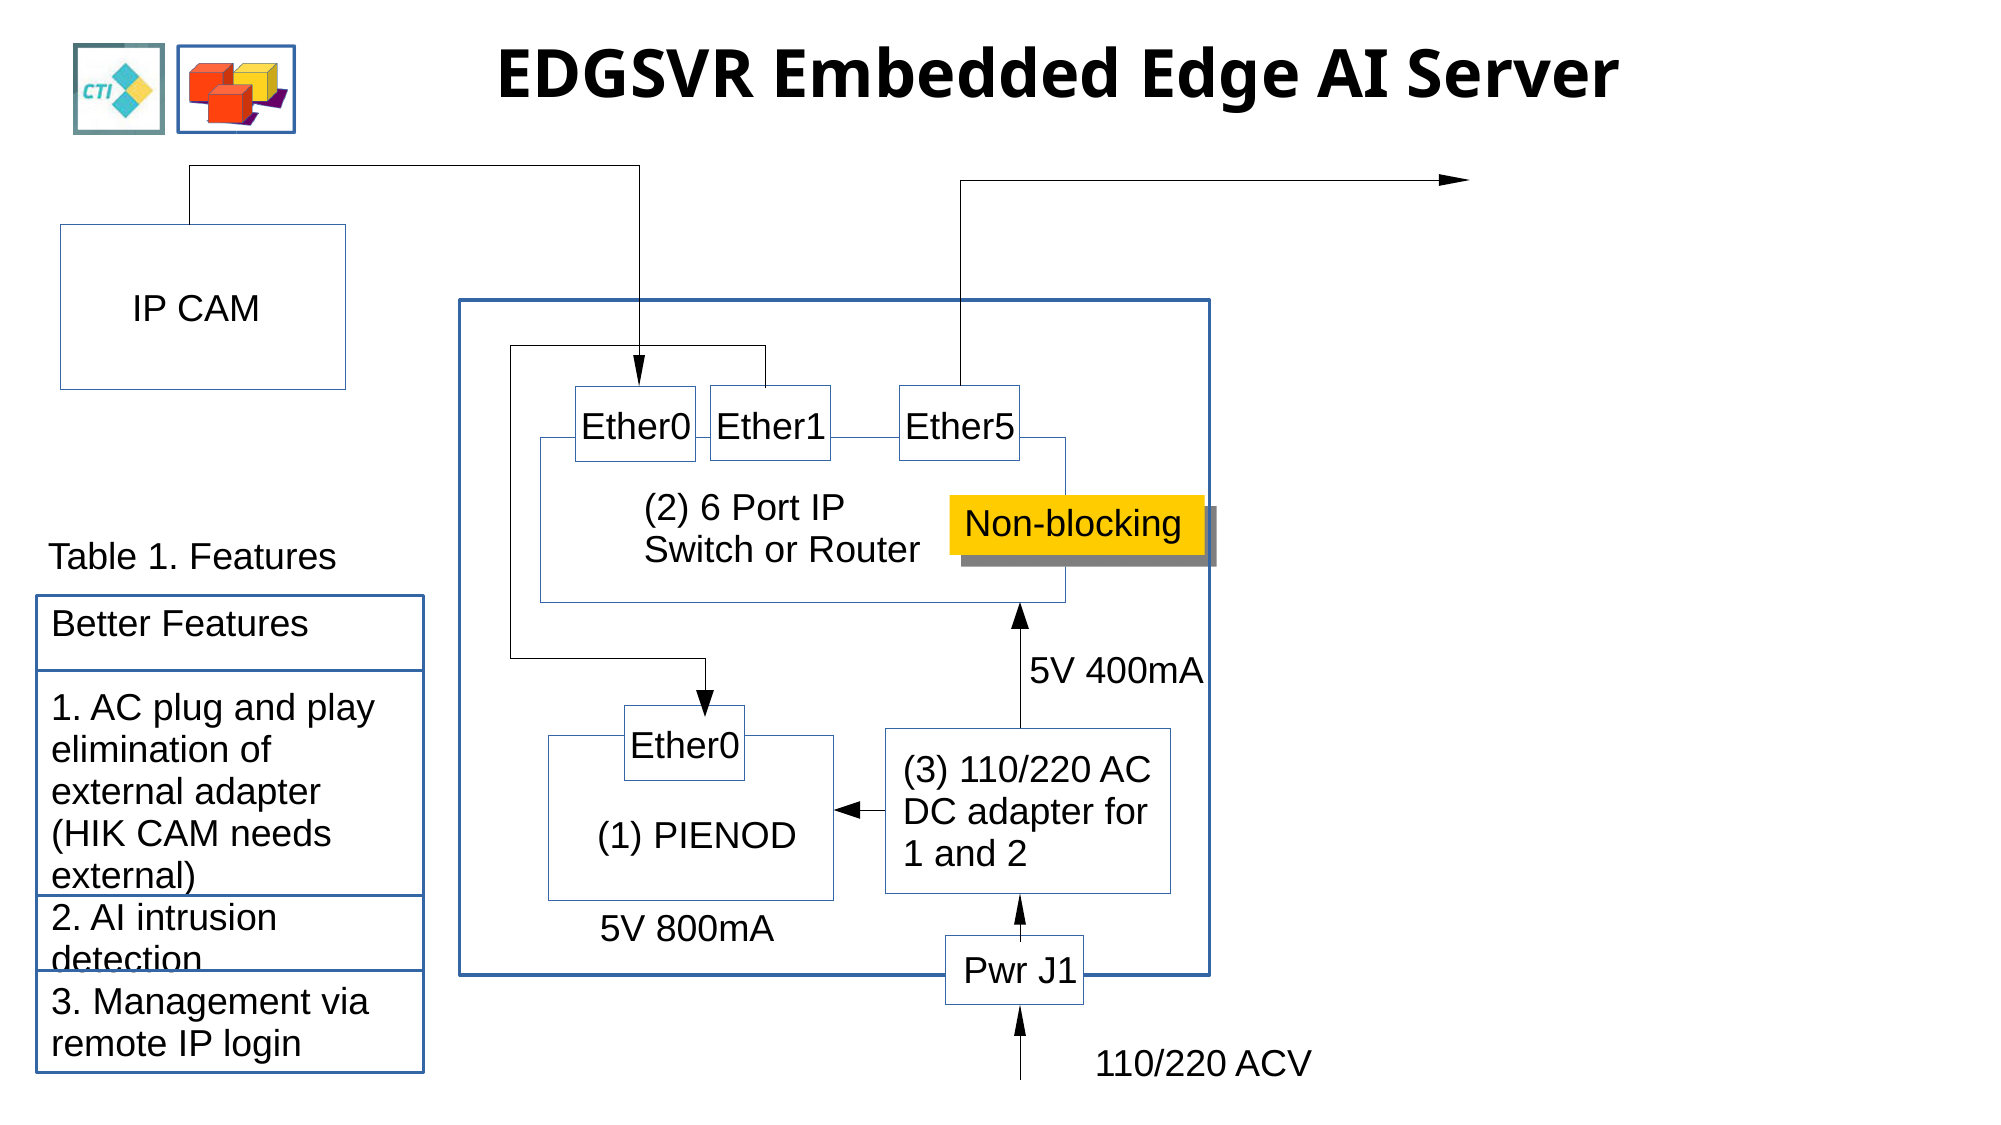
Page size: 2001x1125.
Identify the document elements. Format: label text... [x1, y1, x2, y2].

text_box Better Features 1. AC plug and play elimination of external adapter (HIK CAM needs external) 2. AI intrusion detection 3. Management via remote IP login [38, 897, 397, 969]
text_box (2) 6 Port IP Switch or Router [629, 479, 950, 579]
text_box [706, 705, 745, 716]
picture [73, 43, 165, 135]
text_box IP CAM [117, 279, 294, 337]
text_box 5V 400mA [1014, 642, 1225, 700]
text_box Better Features 1. AC plug and play elimination of external adapter (HIK CAM needs external) 2. AI intrusion detection 3. Management via remote IP login [38, 972, 397, 1071]
text_box 5V 800mA [585, 900, 796, 957]
text_box Ether0 [615, 716, 766, 774]
text_box Ether5 [890, 397, 1037, 455]
text_box Ether0 [566, 398, 717, 455]
text_box Pwr J1 [948, 941, 1096, 999]
title EDGSVR Embedded Edge AI Server [300, 1, 1801, 119]
text_box 110/220 ACV [1080, 1035, 1411, 1092]
text_box [540, 437, 1066, 603]
text_box [885, 728, 1171, 894]
text_box [899, 385, 1020, 397]
text_box Better Features 1. AC plug and play elimination of external adapter (HIK CAM needs external) 2. AI intrusion detection 3. Management via remote IP login [38, 597, 397, 669]
text_box [945, 935, 1084, 1005]
text_box [60, 224, 346, 390]
text_box (1) PIENOD [582, 807, 826, 865]
text_box Table 1. Features [33, 527, 364, 585]
text_box [548, 735, 834, 901]
text_box [575, 386, 696, 398]
text_box [710, 385, 831, 397]
text_box [624, 705, 704, 716]
picture [176, 43, 297, 136]
text_box Better Features 1. AC plug and play elimination of external adapter (HIK CAM needs external) 2. AI intrusion detection 3. Management via remote IP login [38, 672, 397, 894]
text_box [1021, 935, 1084, 941]
text_box (3) 110/220 AC DC adapter for 1 and 2 [888, 741, 1180, 883]
text_box Non-blocking [949, 495, 1205, 555]
text_box Ether1 [701, 397, 852, 455]
